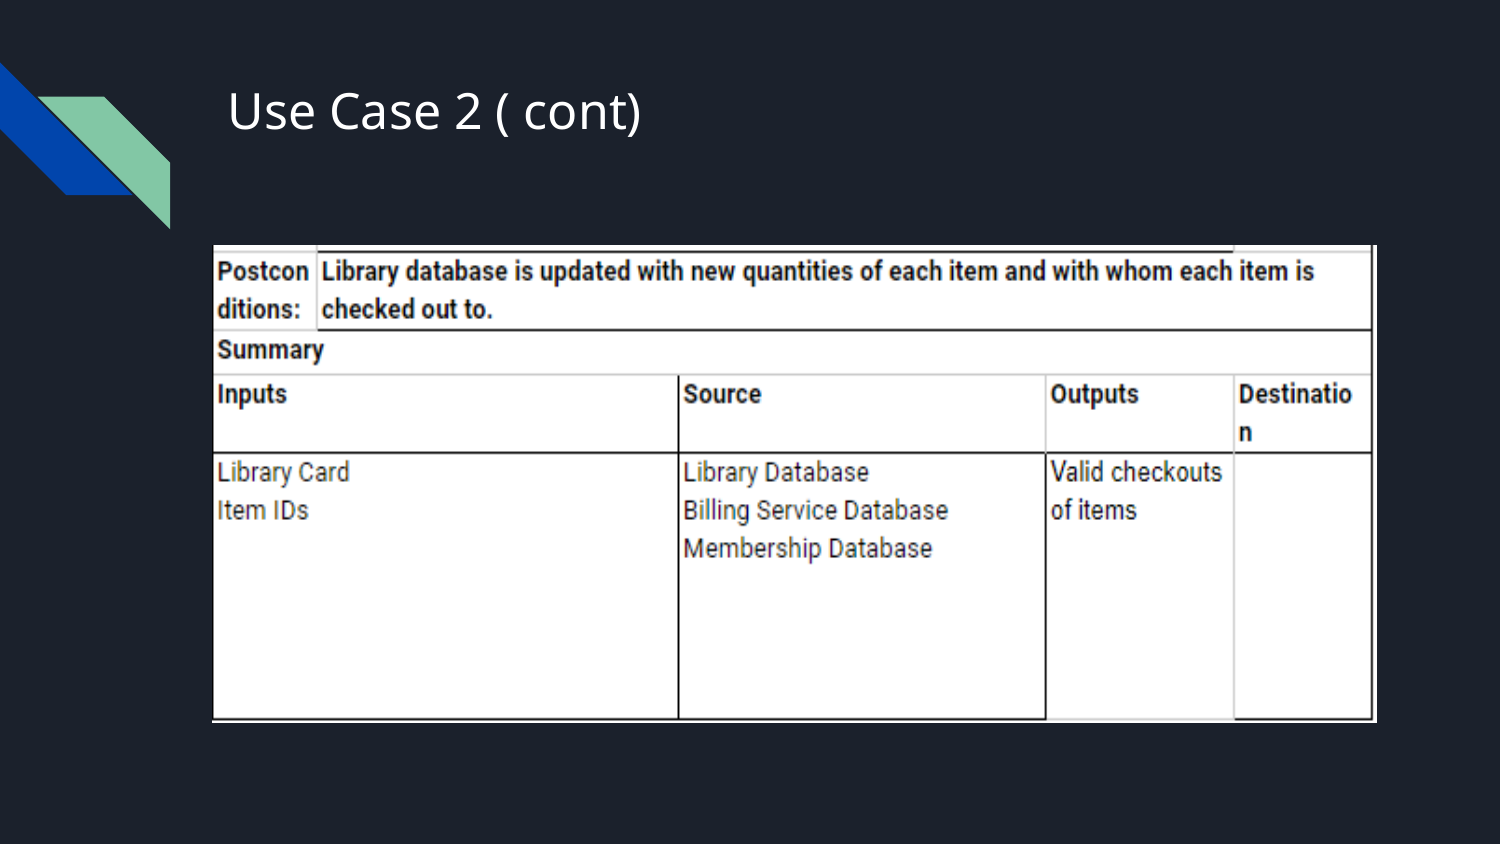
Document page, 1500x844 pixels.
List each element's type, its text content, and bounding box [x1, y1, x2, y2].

title Use Case 2 ( cont) [212, 64, 1368, 215]
picture [212, 245, 1377, 723]
